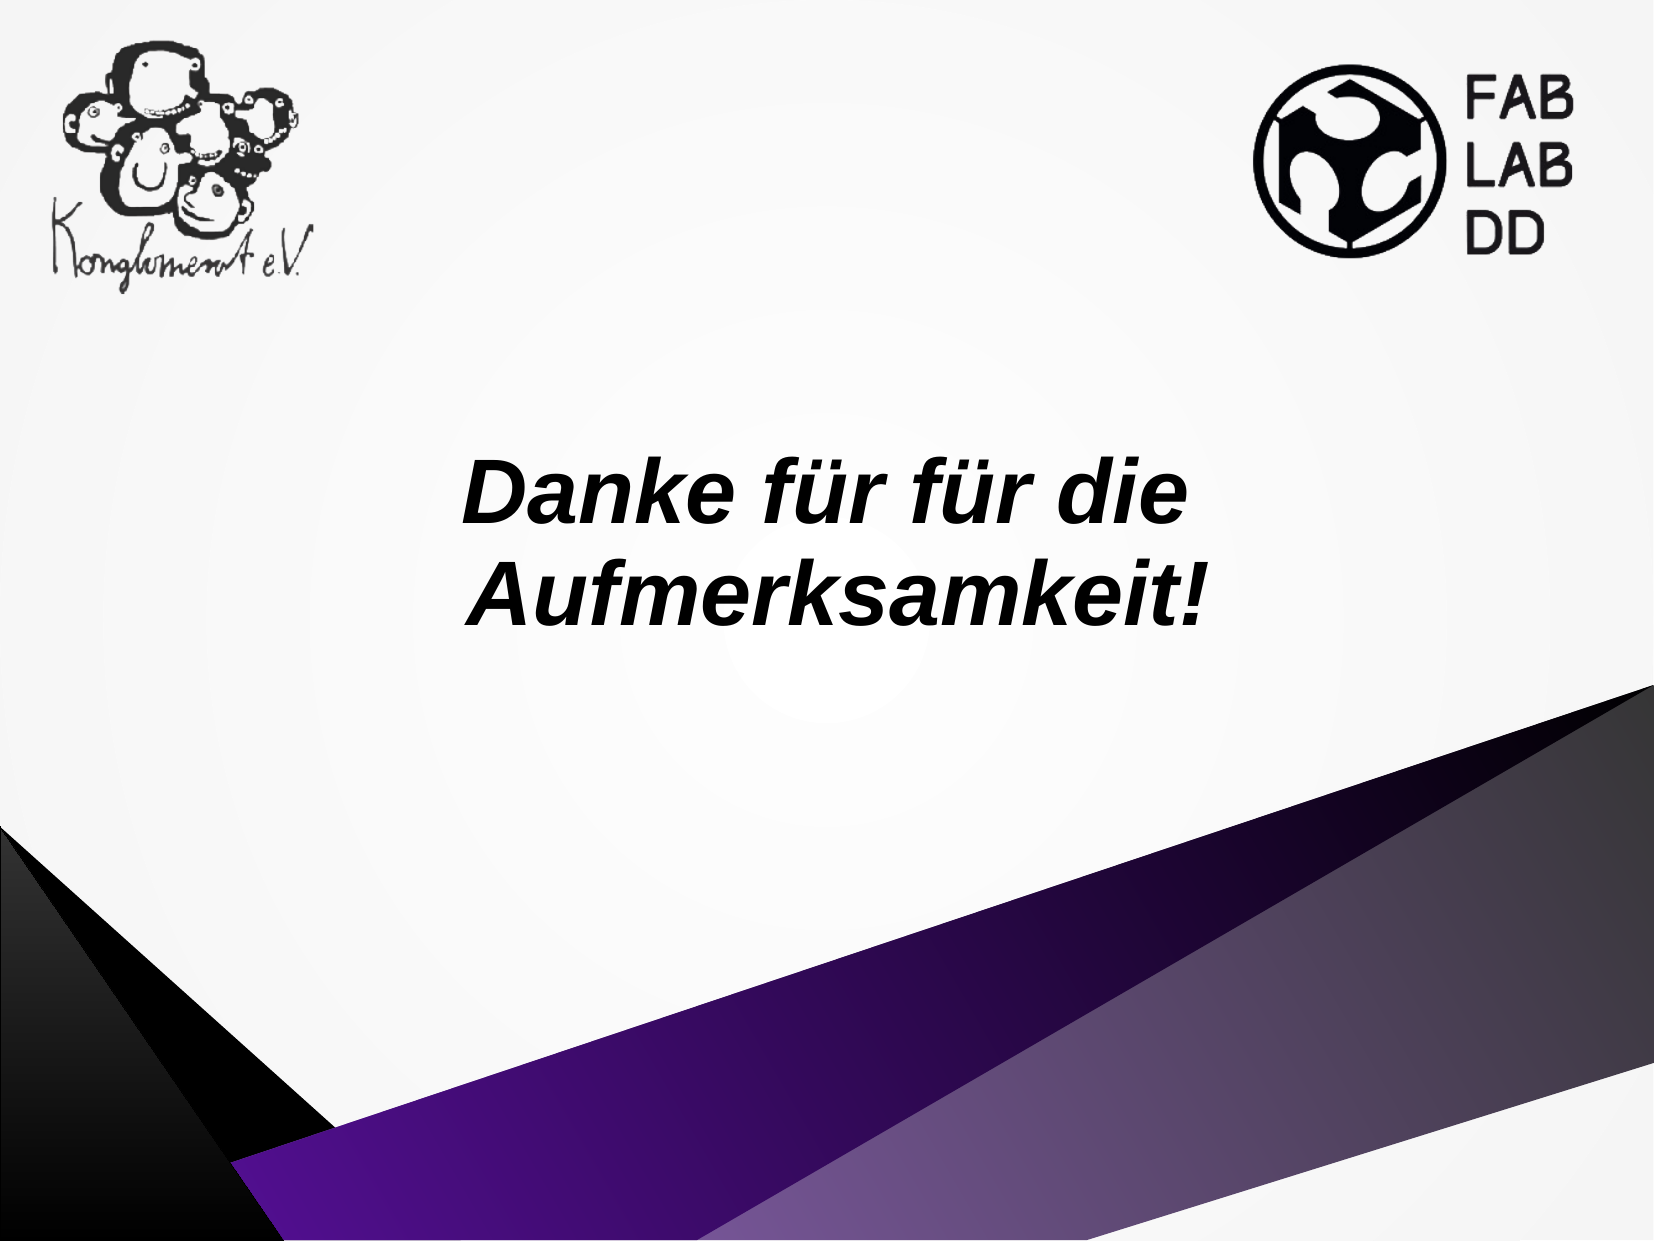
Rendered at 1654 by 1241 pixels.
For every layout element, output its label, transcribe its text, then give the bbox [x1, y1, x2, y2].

picture [21, 0, 331, 298]
picture [1221, 27, 1607, 296]
title Danke für für die Aufmerksamkeit! [94, 439, 1583, 647]
